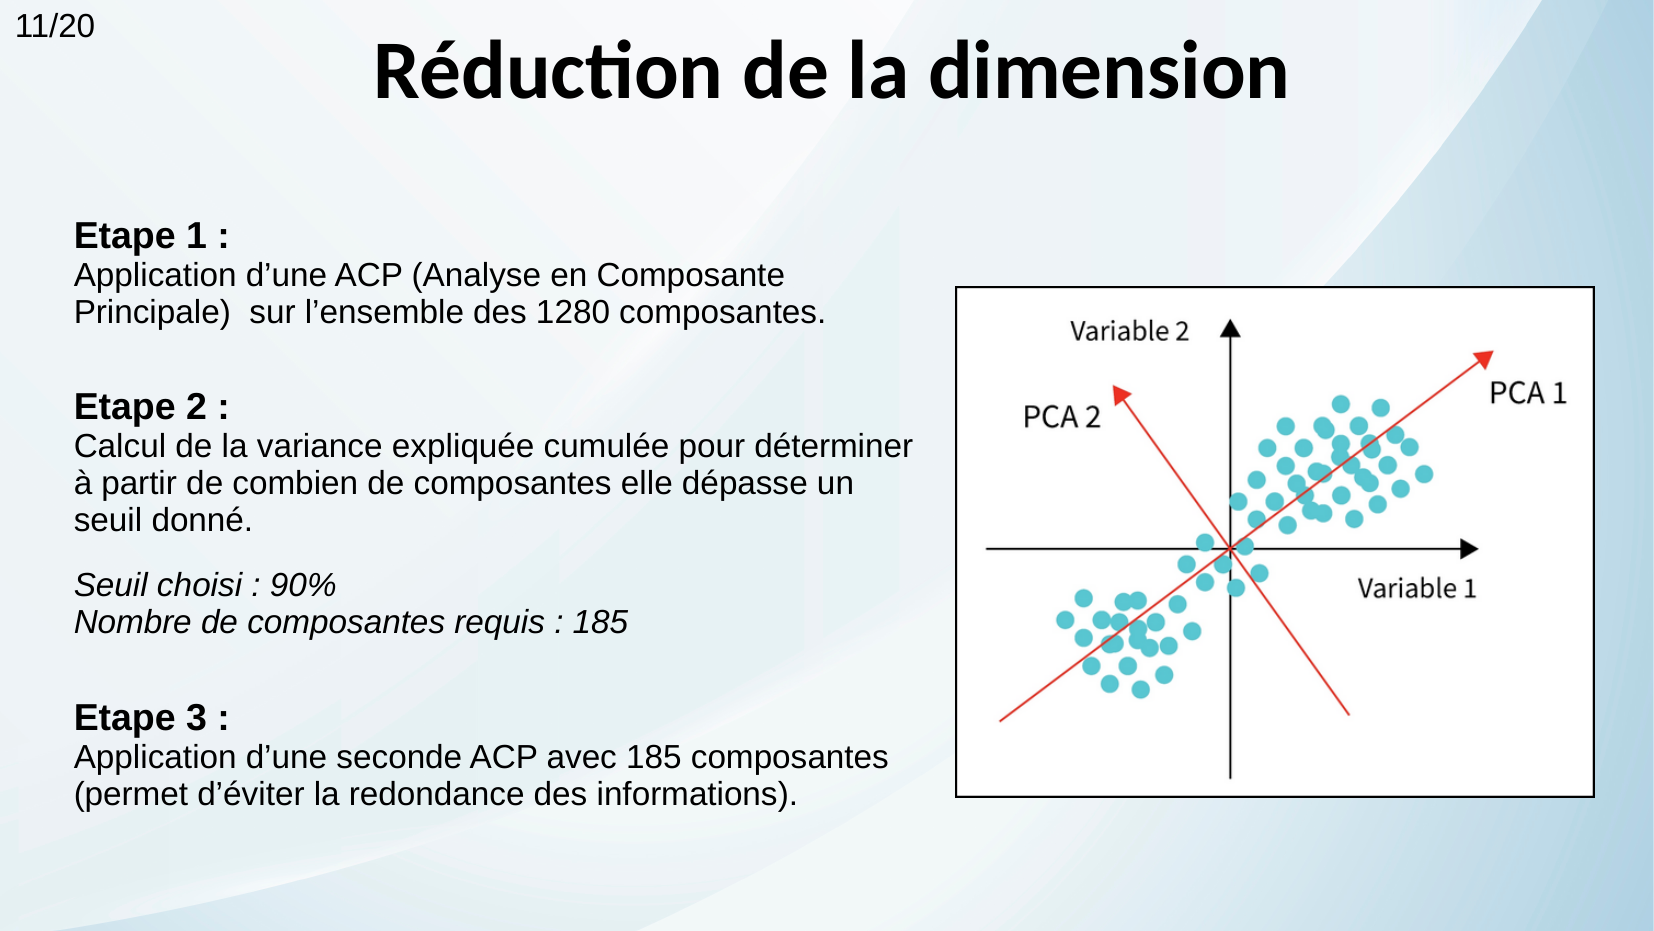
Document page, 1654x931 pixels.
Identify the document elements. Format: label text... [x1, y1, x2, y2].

title Réduction de la dimension [88, 0, 1577, 156]
picture [0, 0, 1654, 931]
text_box Etape 1 : Application d’une ACP (Analyse en Composante Principale) sur l’ensemble des 1280 composantes. Etape 2 : Calcul de la variance expliquée cumulée pour déterminer à partir de combien de composantes elle dépasse un seuil donné. Seuil choisi : 90% Nombre de composantes requis : 185 Etape 3 : Application d’une seconde ACP avec 185 composantes (permet d’éviter la redondance des informations). [59, 206, 945, 821]
text_box 11/20 [0, 0, 88, 60]
